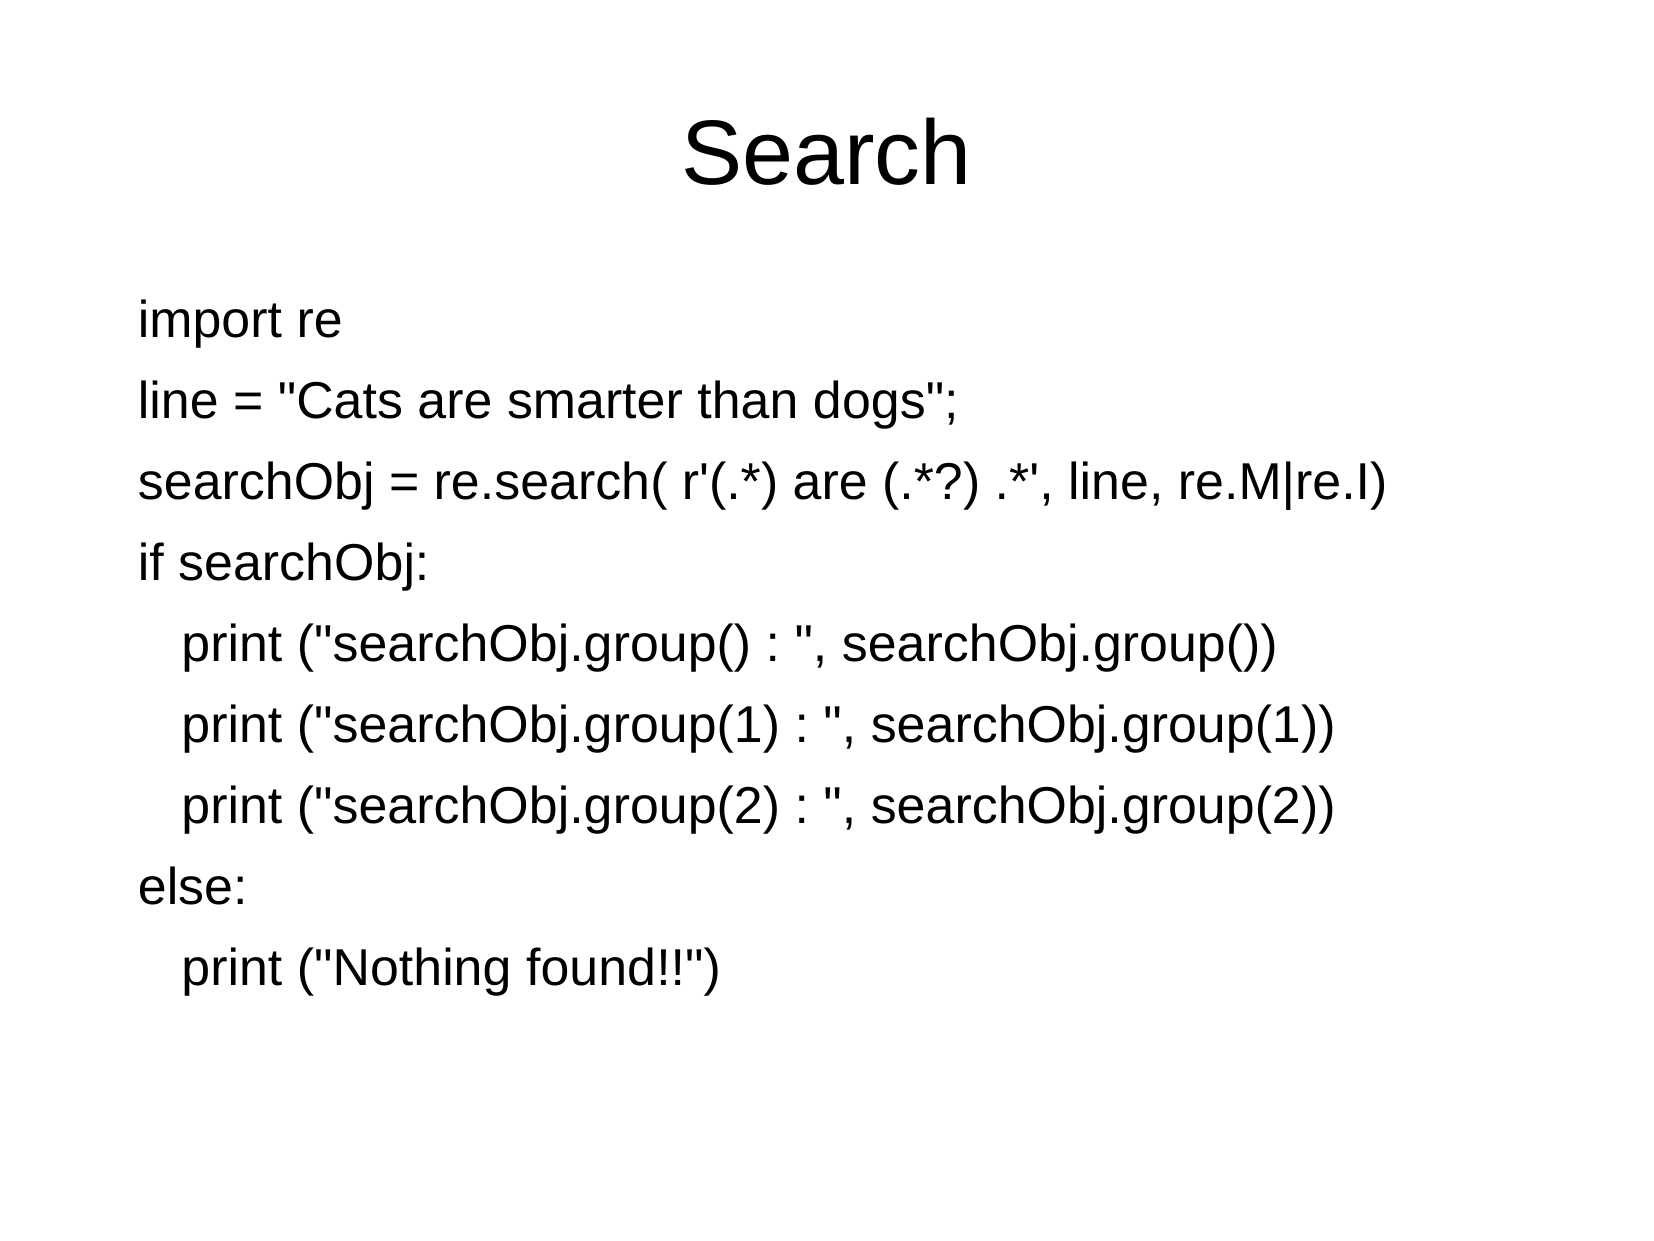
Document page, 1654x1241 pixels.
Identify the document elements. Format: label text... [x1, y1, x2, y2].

title Search [82, 49, 1571, 257]
list import re line = "Cats are smarter than dogs"; searchObj = re.search( r'(.*) are (.*?) .*', line, re.M|re.I) if searchObj: print ("searchObj.group() : ", searchObj.group()) print ("searchObj.group(1) : ", searchObj.group(1)) print ("searchObj.group(2) : ", searchObj.group(2)) else: print ("Nothing found!!") [82, 290, 1571, 1010]
